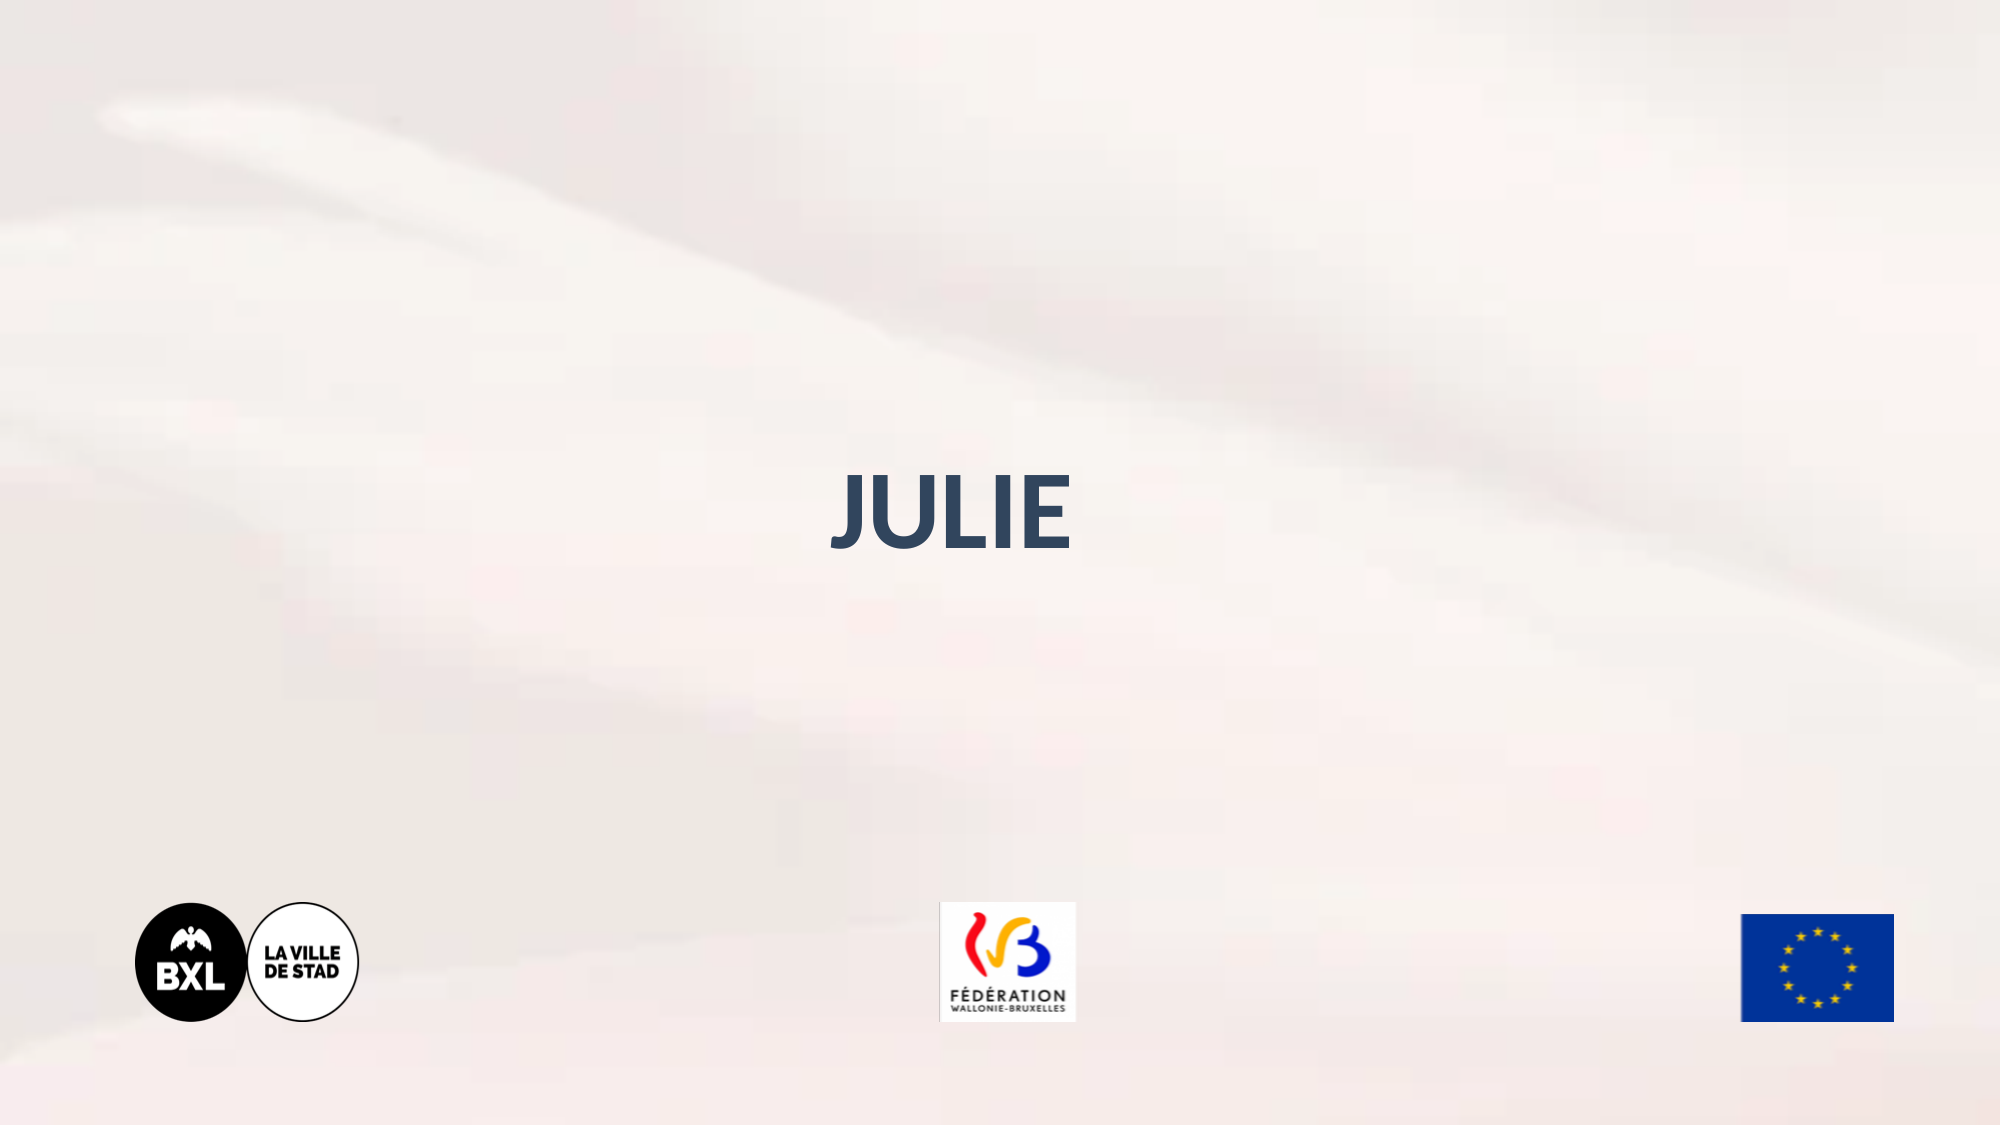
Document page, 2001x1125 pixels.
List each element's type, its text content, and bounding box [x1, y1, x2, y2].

picture [0, 0, 2000, 1125]
text_box JULIE [815, 428, 1145, 581]
